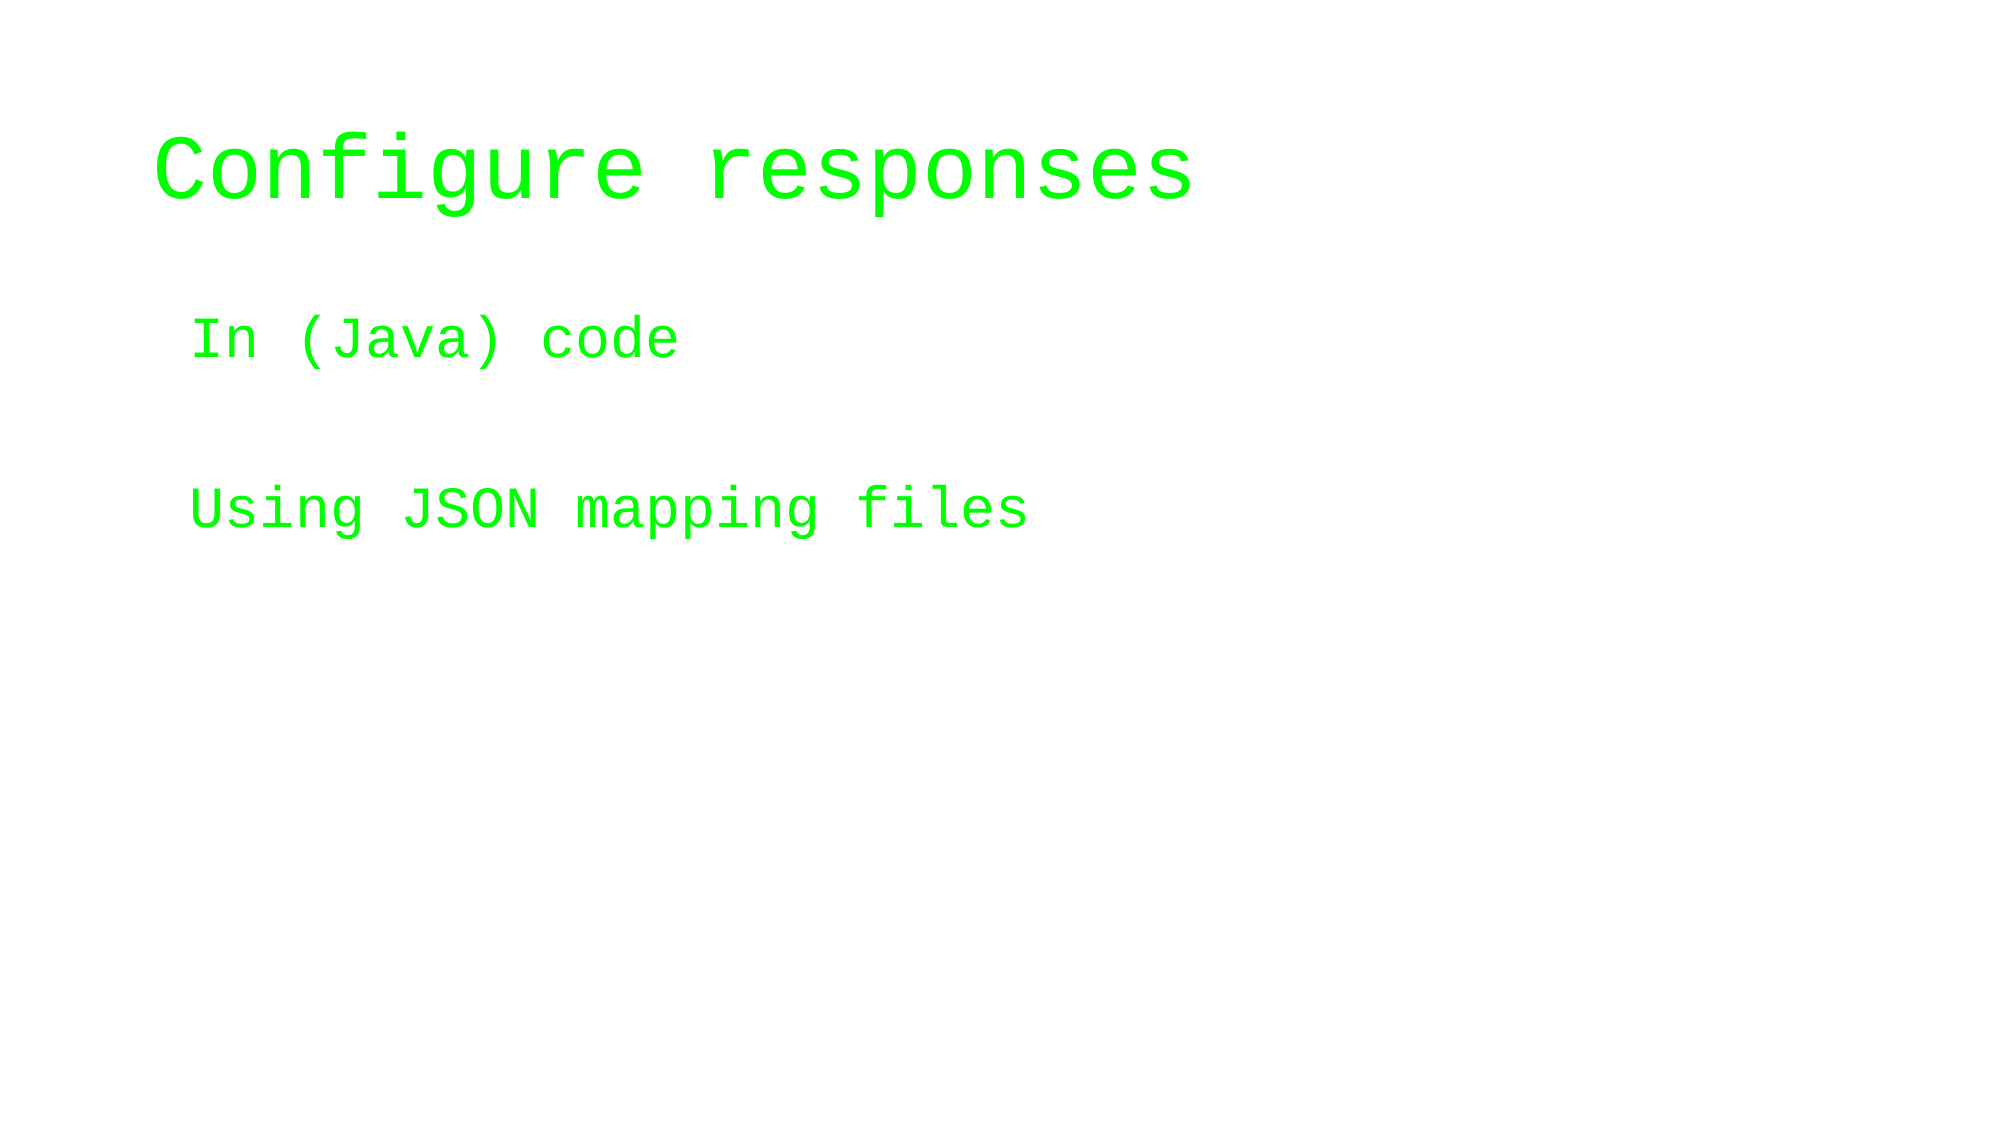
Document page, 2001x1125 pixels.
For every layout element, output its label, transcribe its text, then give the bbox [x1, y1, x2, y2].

list In (Java) code Using JSON mapping files [137, 299, 1966, 1014]
title Configure responses [137, 59, 1863, 278]
